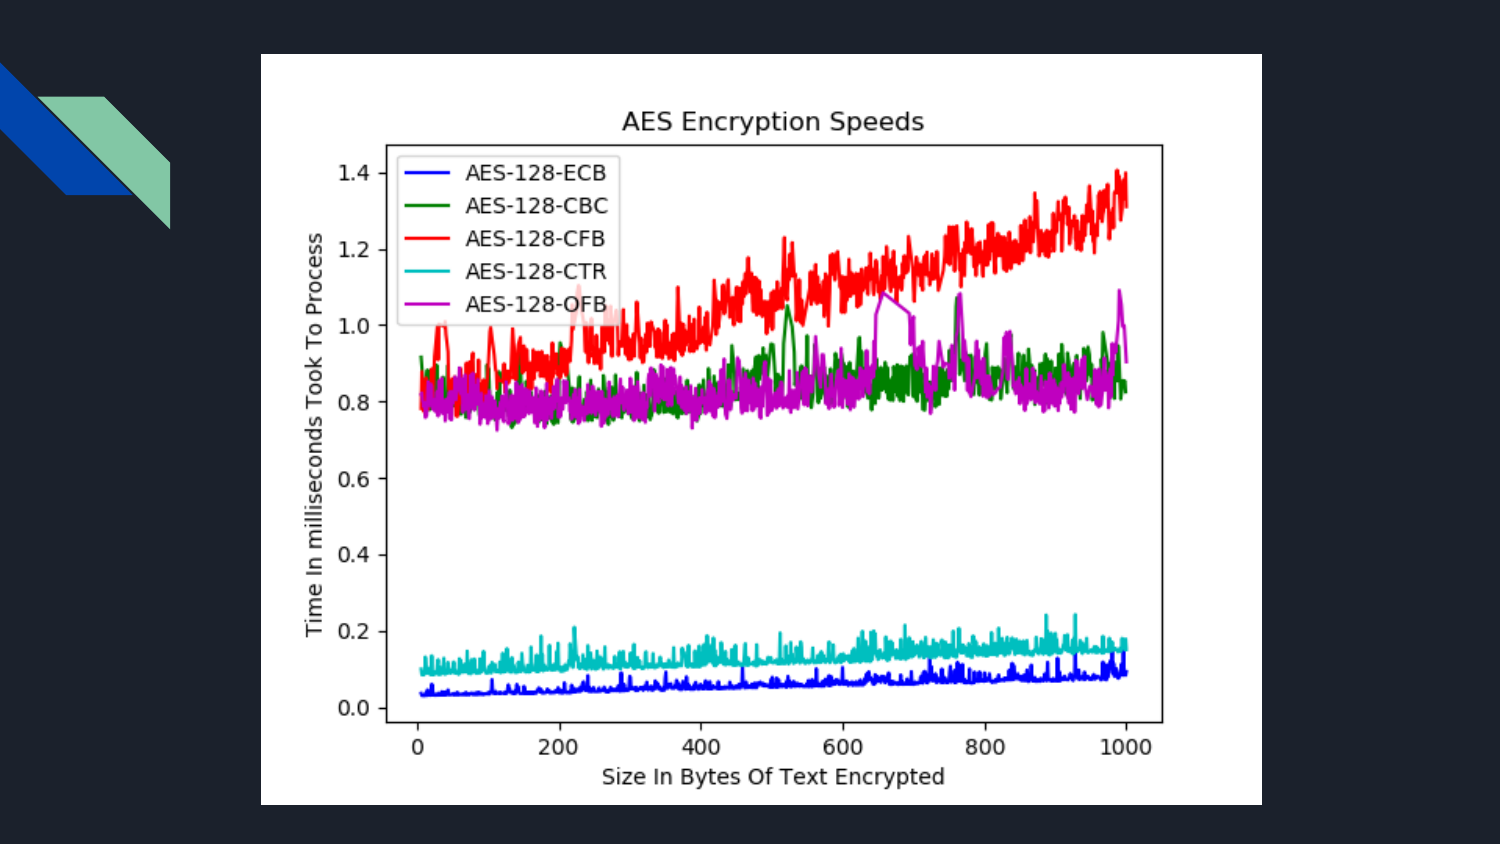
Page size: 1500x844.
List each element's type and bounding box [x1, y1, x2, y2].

picture [261, 54, 1262, 805]
